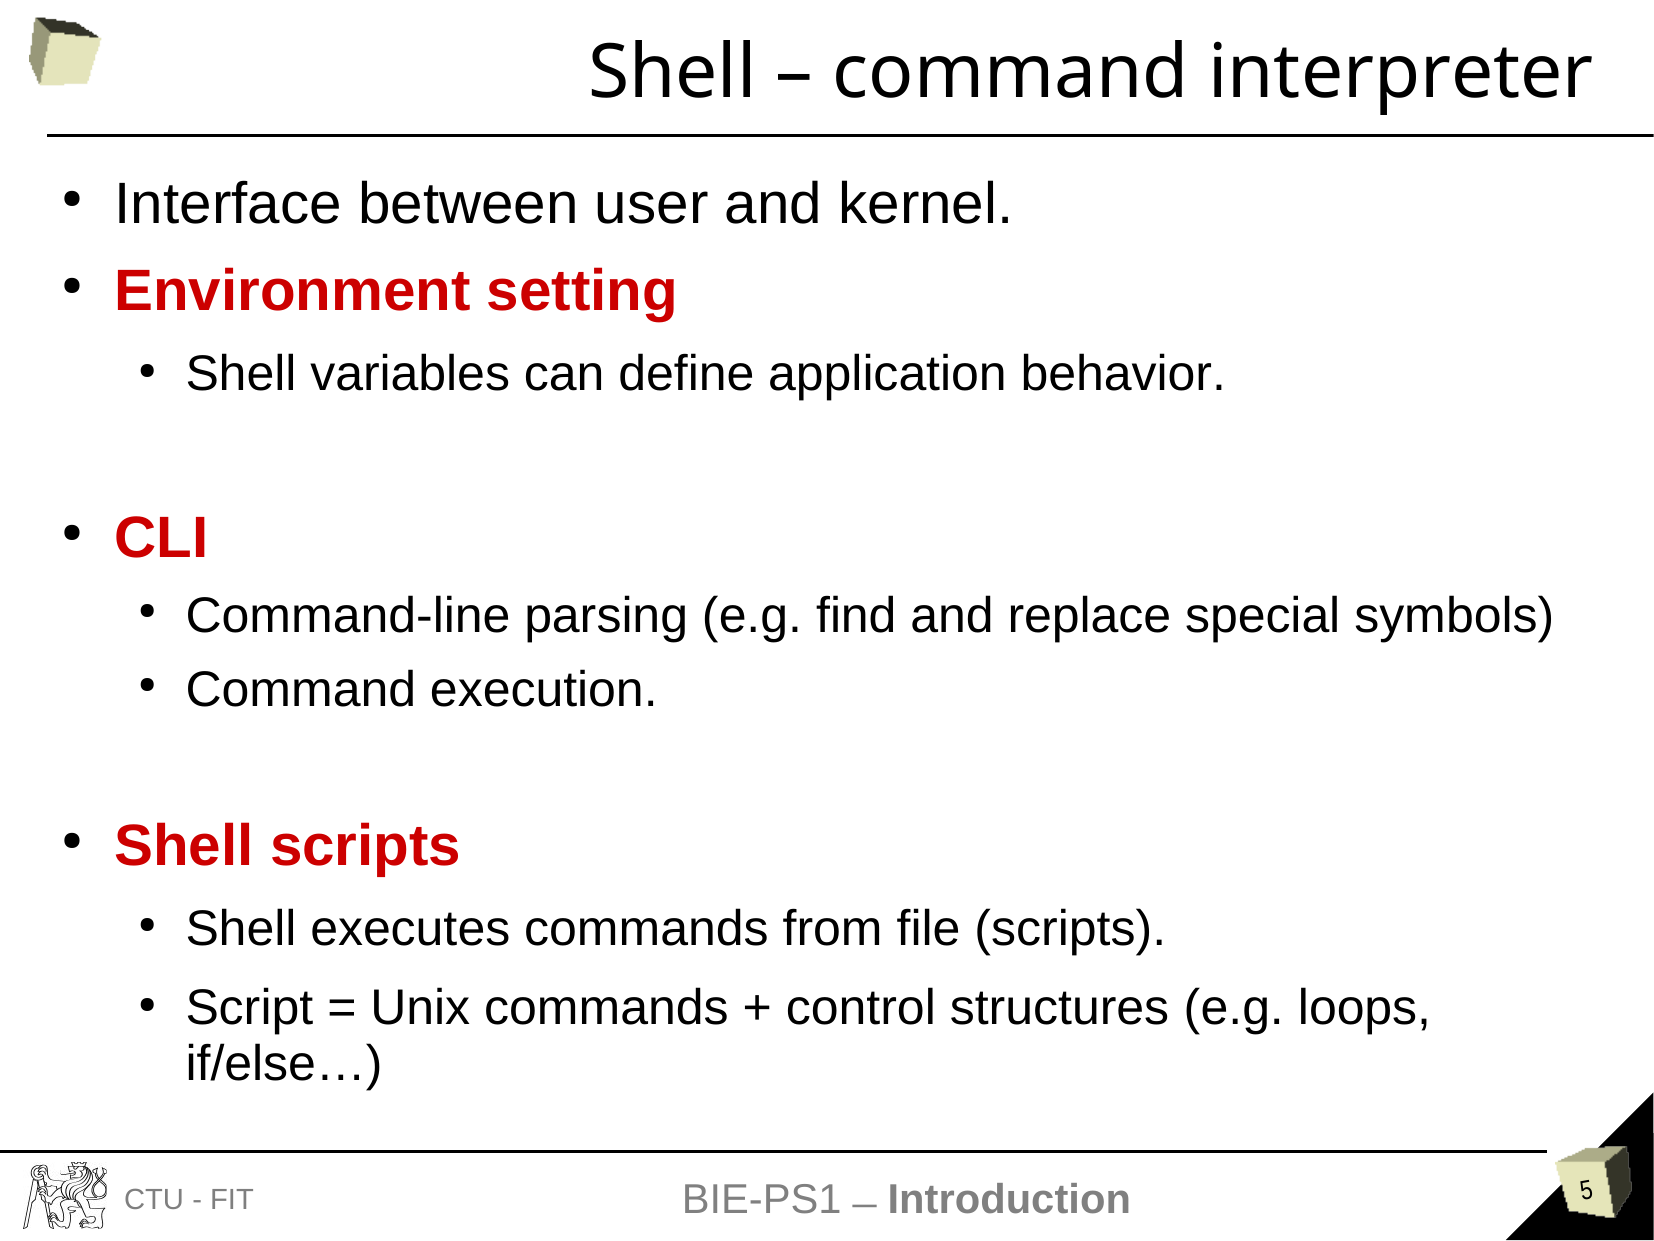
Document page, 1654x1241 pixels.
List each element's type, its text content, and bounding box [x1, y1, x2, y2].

picture [1555, 1145, 1635, 1221]
title Shell – command interpreter [118, 0, 1595, 119]
list Interface between user and kernel. Environment setting Shell variables can define application behavior. CLI Command-line parsing (e.g. find and replace special symbols) Command execution. Shell scripts Shell executes commands from file (scripts). Script = Unix commands + control structures (e.g. loops, if/else…) [43, 177, 1611, 1134]
picture [29, 16, 105, 89]
picture [23, 1162, 107, 1229]
